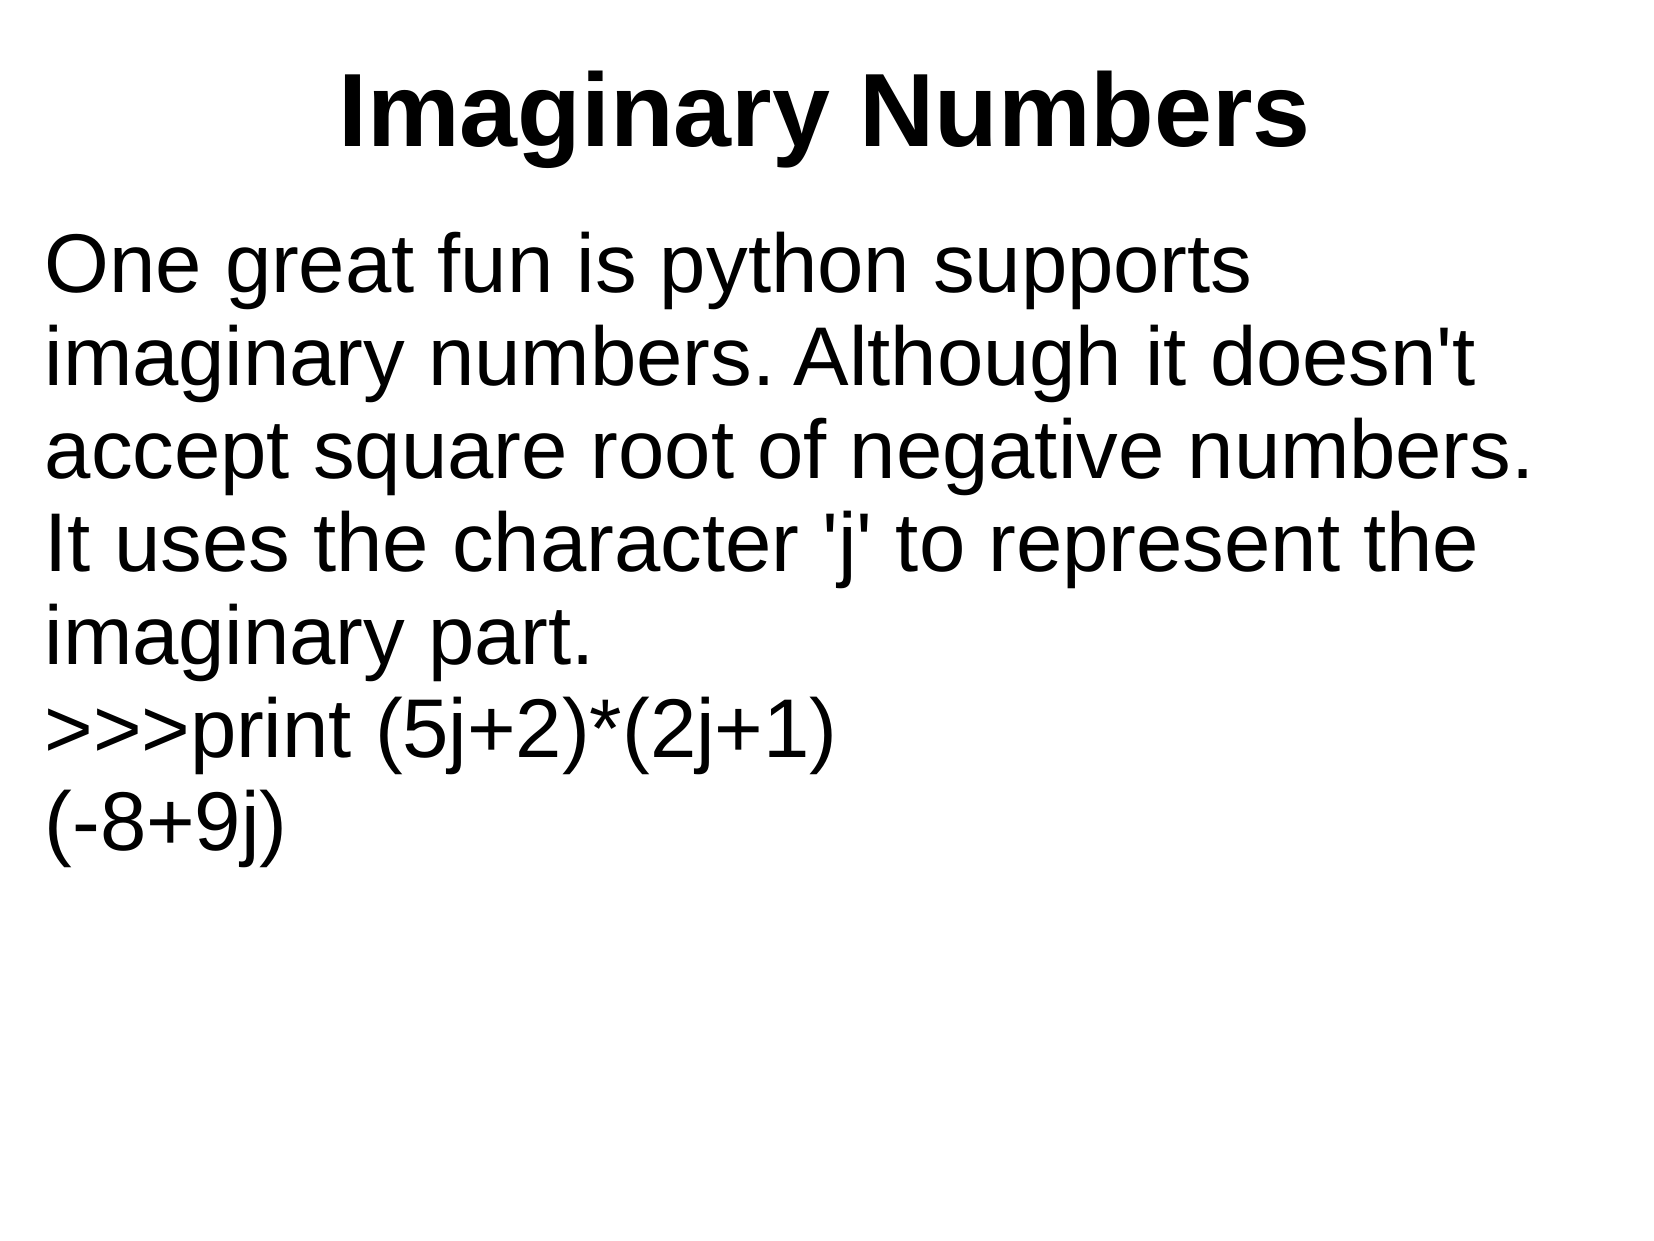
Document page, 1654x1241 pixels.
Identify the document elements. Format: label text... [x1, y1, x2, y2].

text_box One great fun is python supports imaginary numbers. Although it doesn't accept square root of negative numbers. It uses the character 'j' to represent the imaginary part. >>>print (5j+2)*(2j+1) (-8+9j) [30, 210, 1606, 878]
text_box Imaginary Numbers [45, 45, 1606, 177]
